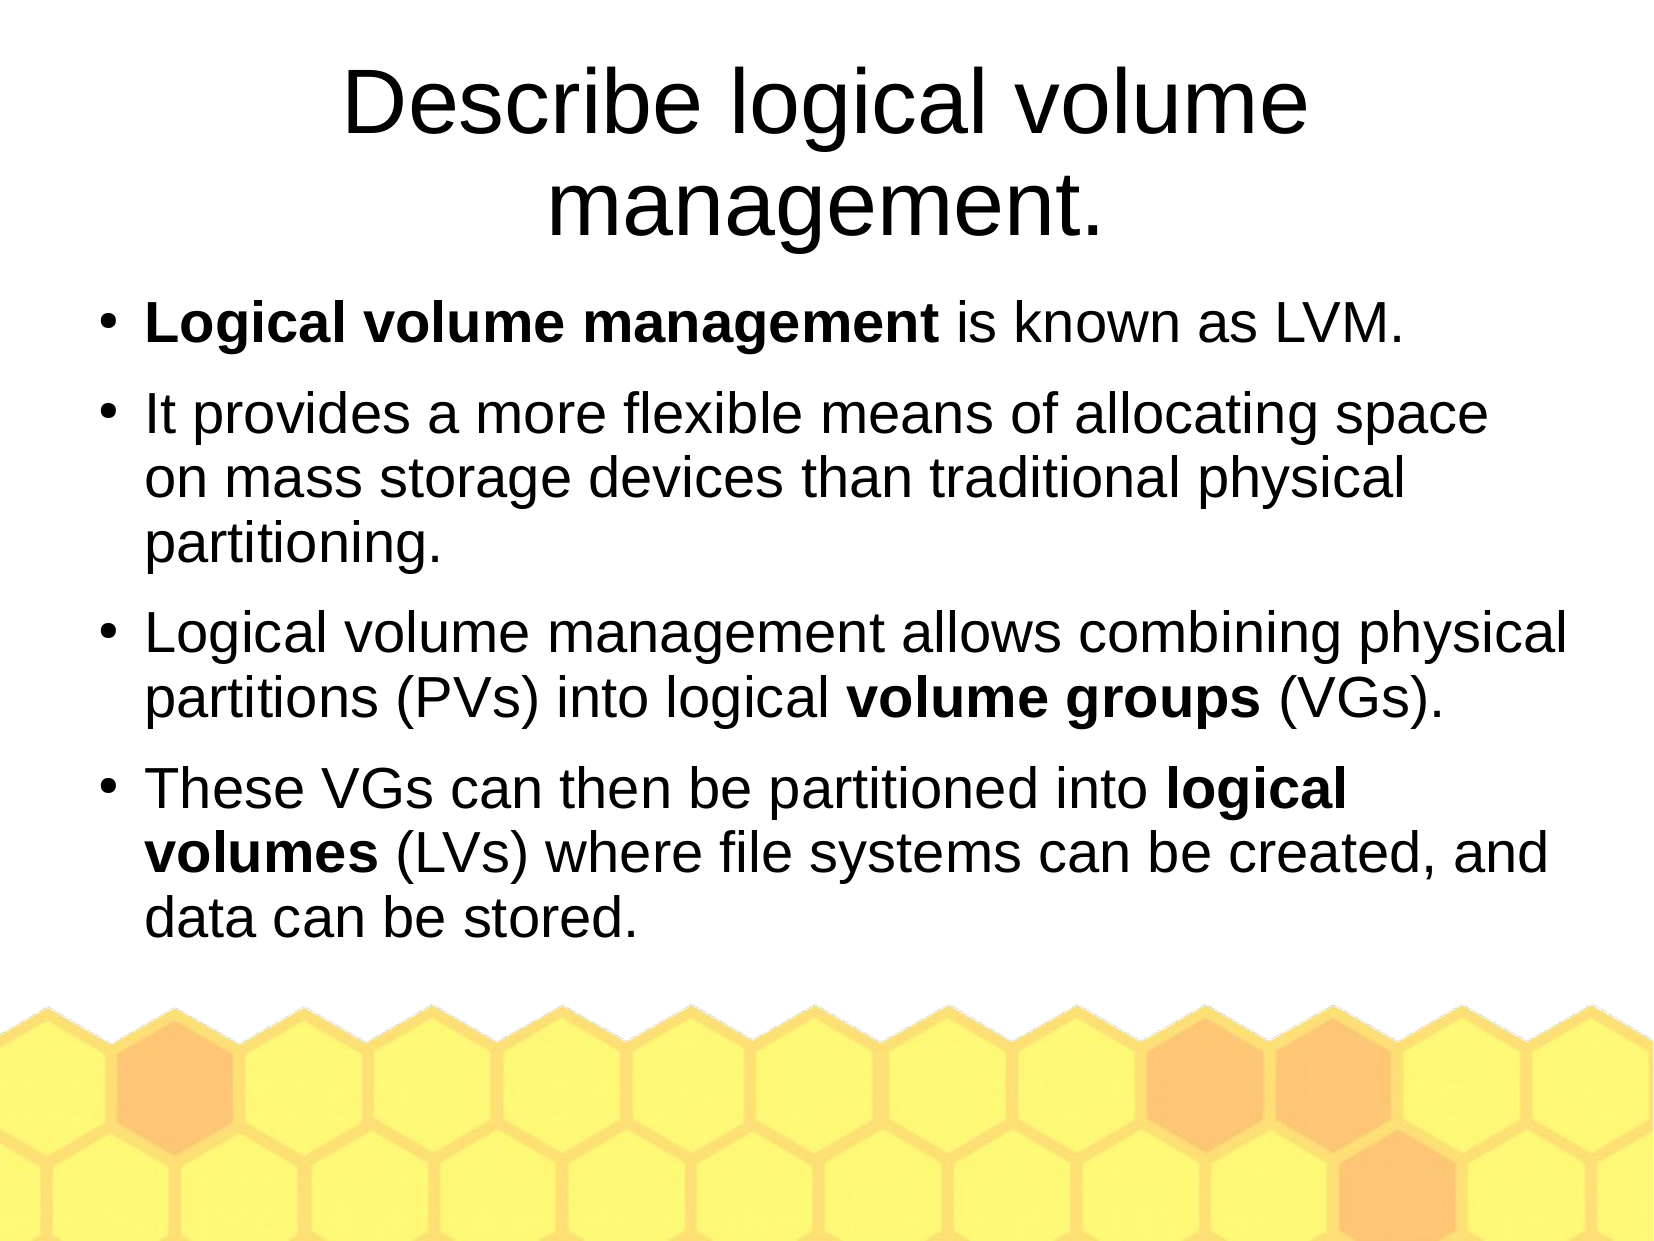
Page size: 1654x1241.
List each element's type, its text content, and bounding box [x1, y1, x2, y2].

list Logical volume management is known as LVM. It provides a more flexible means of allocating space on mass storage devices than traditional physical partitioning. Logical volume management allows combining physical partitions (PVs) into logical volume groups (VGs). These VGs can then be partitioned into logical volumes (LVs) where file systems can be created, and data can be stored. [82, 290, 1571, 1010]
picture [0, 1001, 1654, 1241]
title Describe logical volume management. [82, 49, 1571, 257]
